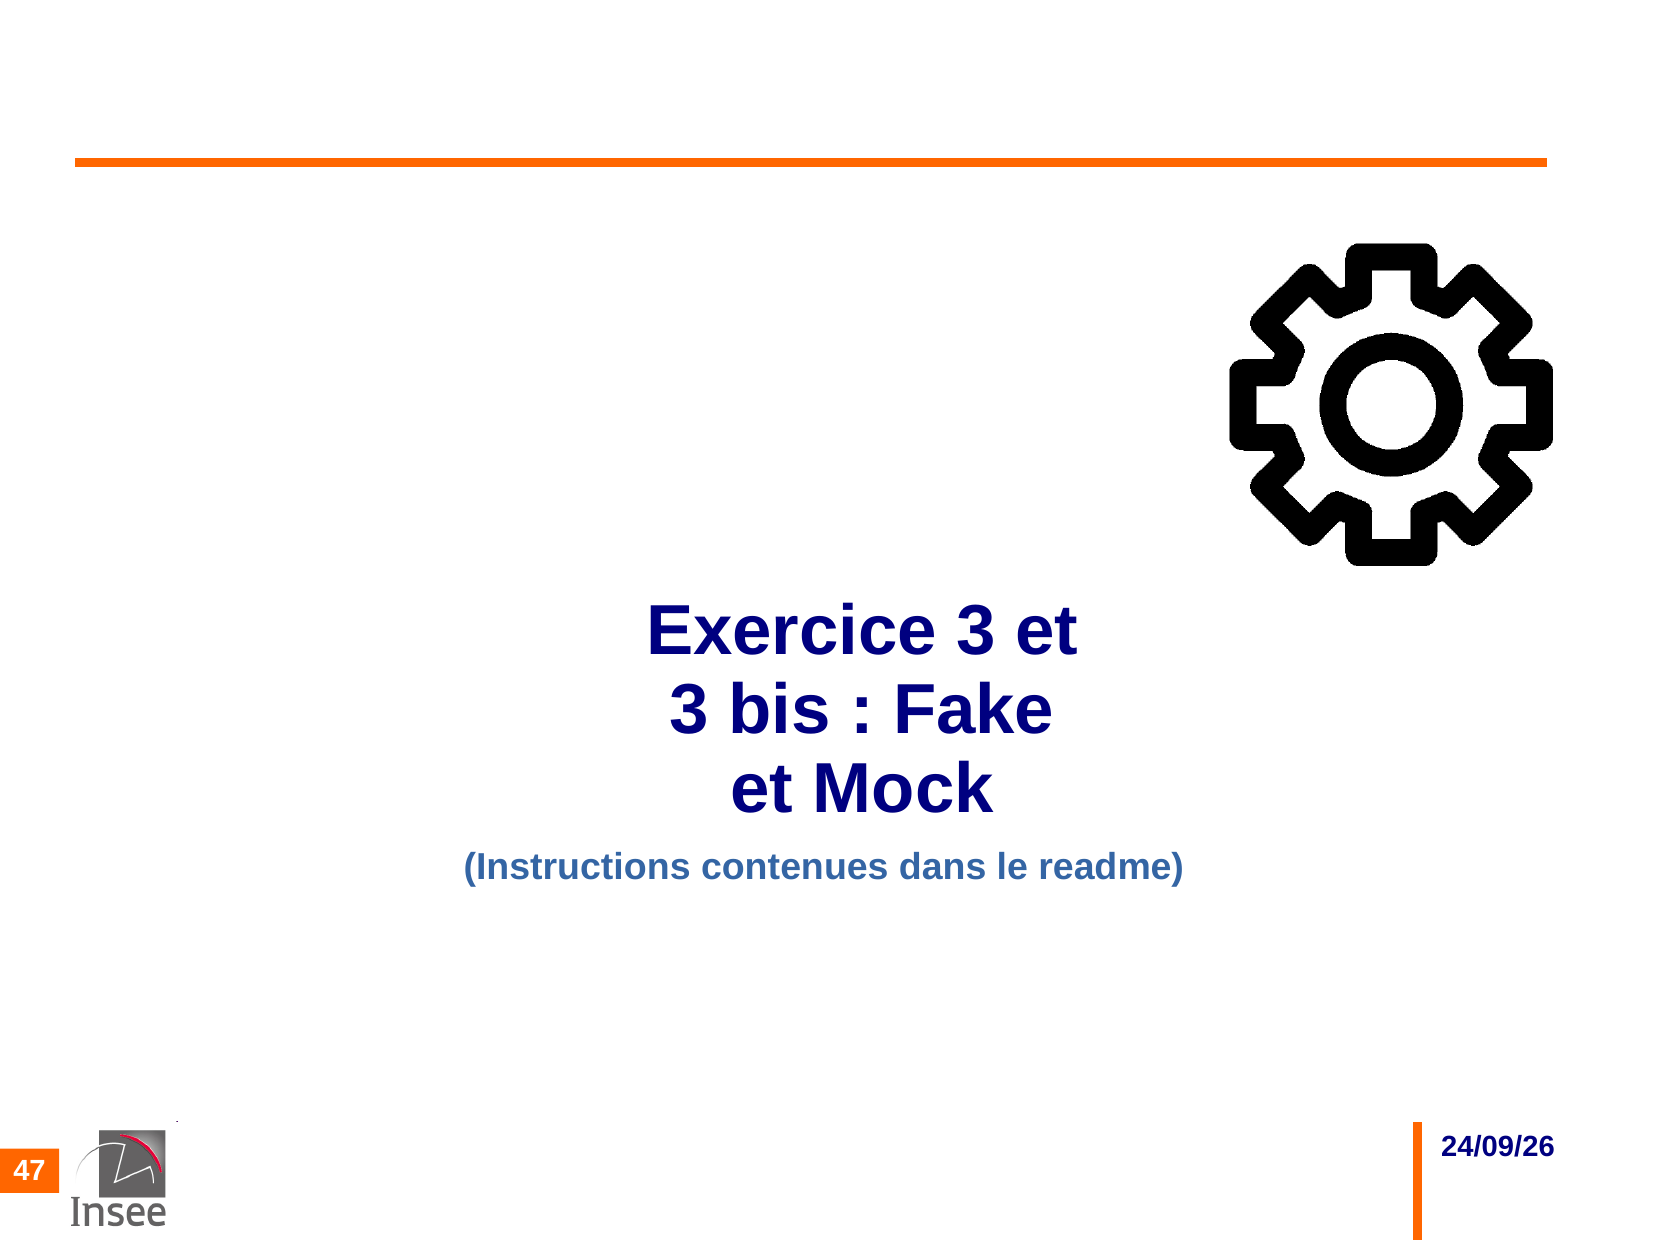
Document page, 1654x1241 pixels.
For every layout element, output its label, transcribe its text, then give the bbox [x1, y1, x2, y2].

text_box (Instructions contenues dans le readme) [448, 838, 1205, 896]
picture [1222, 236, 1560, 573]
list Exercice 3 et 3 bis : Fake et Mock [569, 590, 1084, 832]
picture [62, 1121, 178, 1241]
